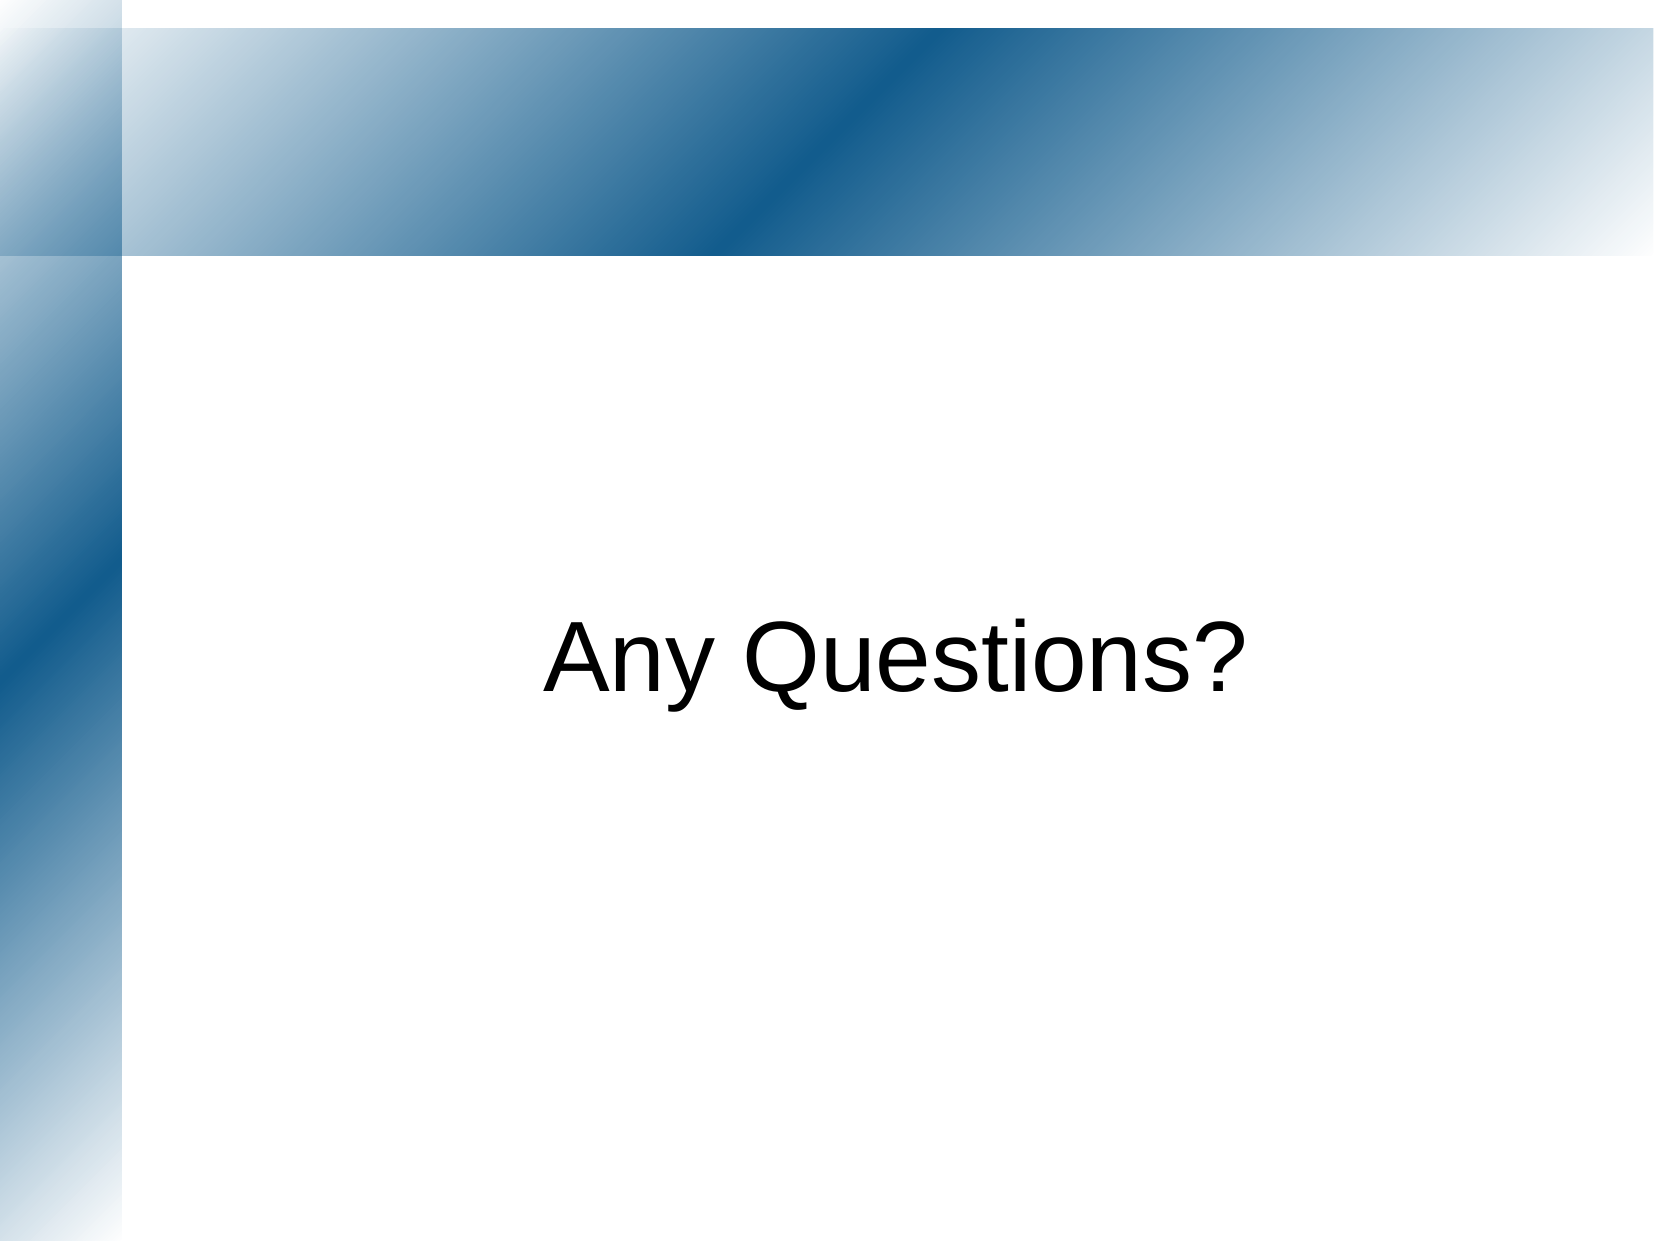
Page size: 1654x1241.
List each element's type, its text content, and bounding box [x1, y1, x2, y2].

list Any Questions? [147, 265, 1633, 1207]
